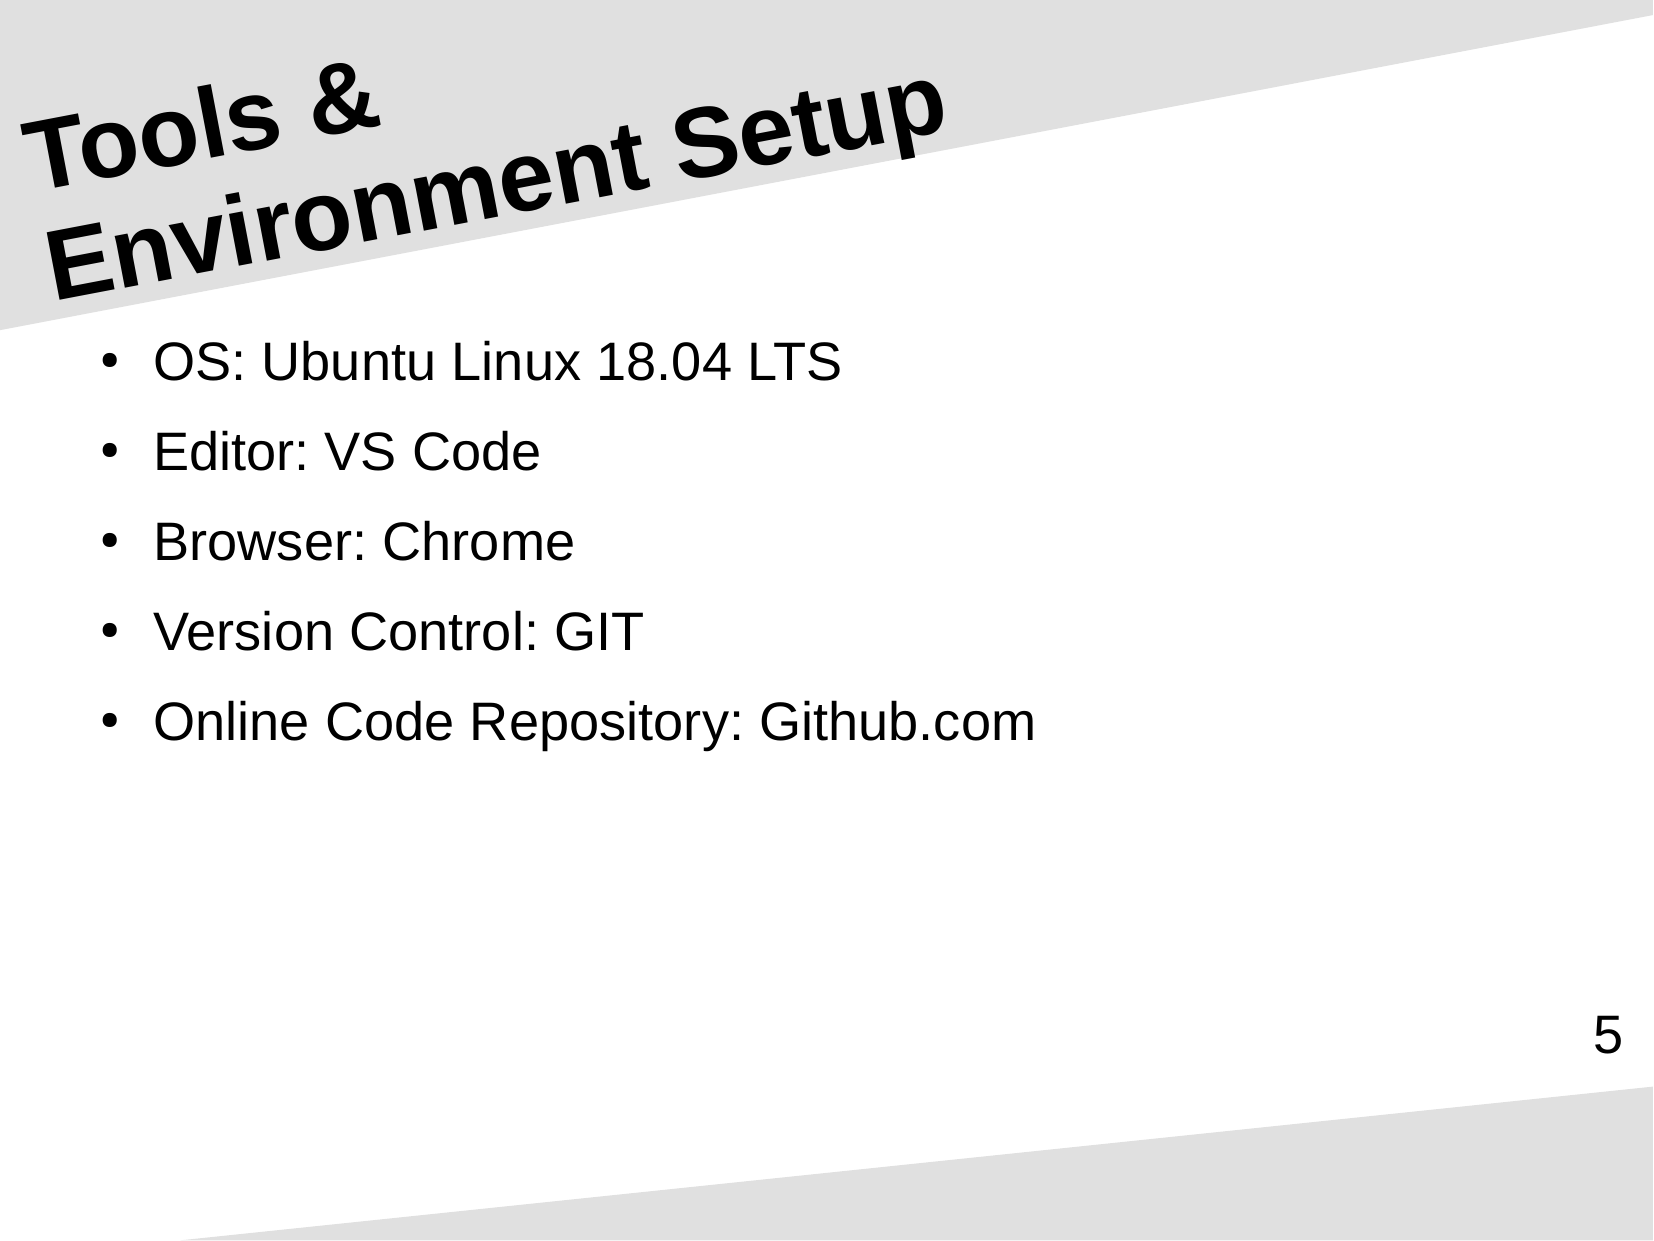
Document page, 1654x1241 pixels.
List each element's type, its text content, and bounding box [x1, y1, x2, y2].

title Tools & Environment Setup [15, 0, 1519, 323]
list OS: Ubuntu Linux 18.04 LTS Editor: VS Code Browser: Chrome Version Control: GIT Online Code Repository: Github.com [82, 331, 1538, 1051]
